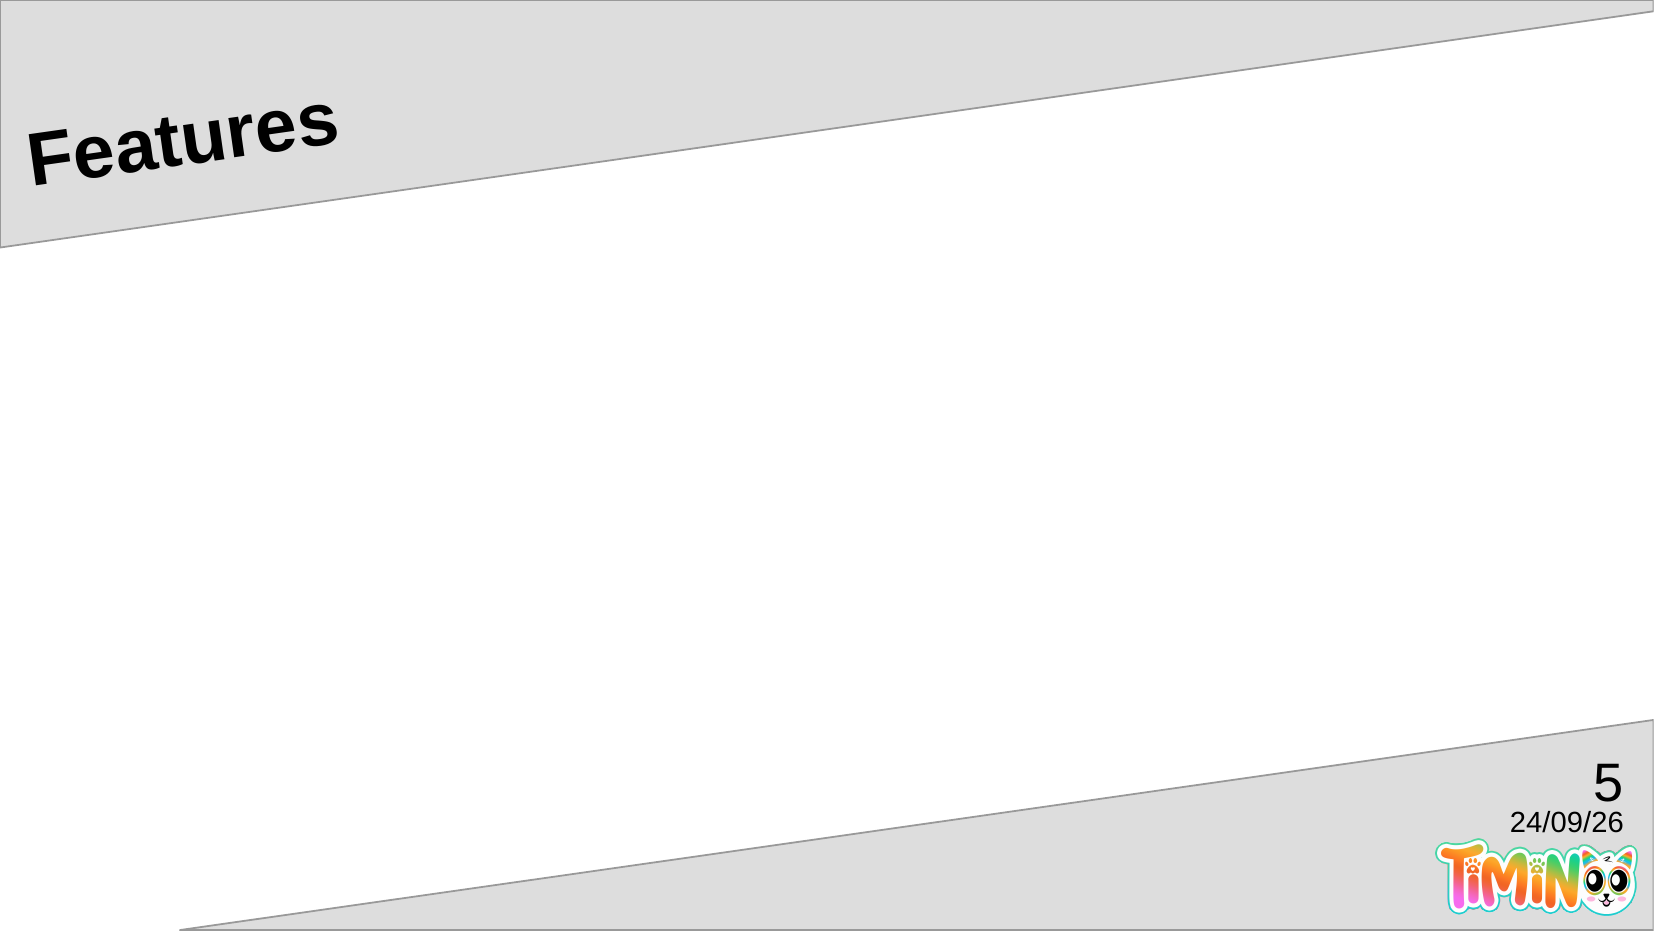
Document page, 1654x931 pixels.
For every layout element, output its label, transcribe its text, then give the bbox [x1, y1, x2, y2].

title Features [16, 0, 1501, 239]
picture [1435, 838, 1638, 916]
